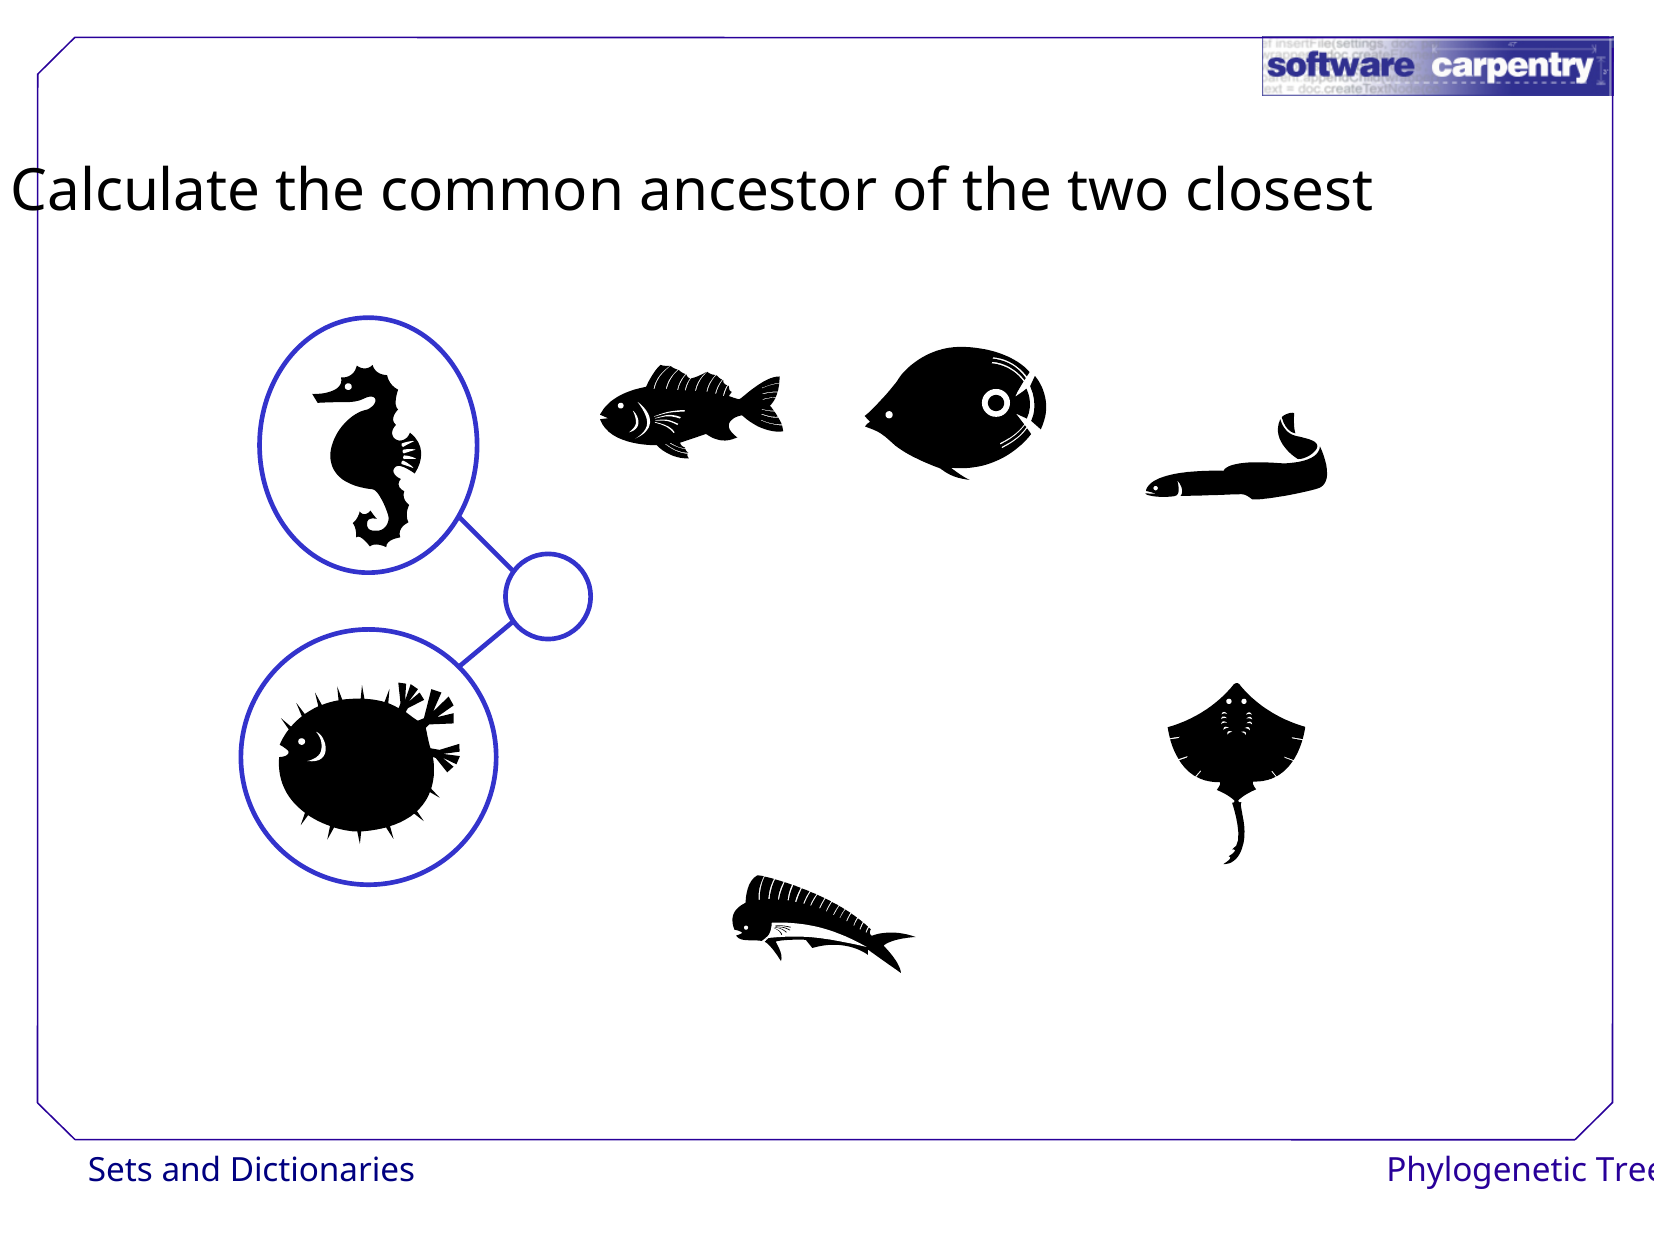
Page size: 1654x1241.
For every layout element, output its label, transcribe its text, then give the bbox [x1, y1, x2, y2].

text_box Calculate the common ancestor of the two closest [0, 109, 1539, 231]
picture [1145, 411, 1328, 501]
picture [276, 682, 460, 845]
picture [600, 364, 784, 460]
picture [1167, 683, 1306, 866]
picture [1262, 36, 1614, 96]
picture [864, 346, 1048, 480]
picture [732, 875, 916, 973]
picture [312, 364, 425, 548]
